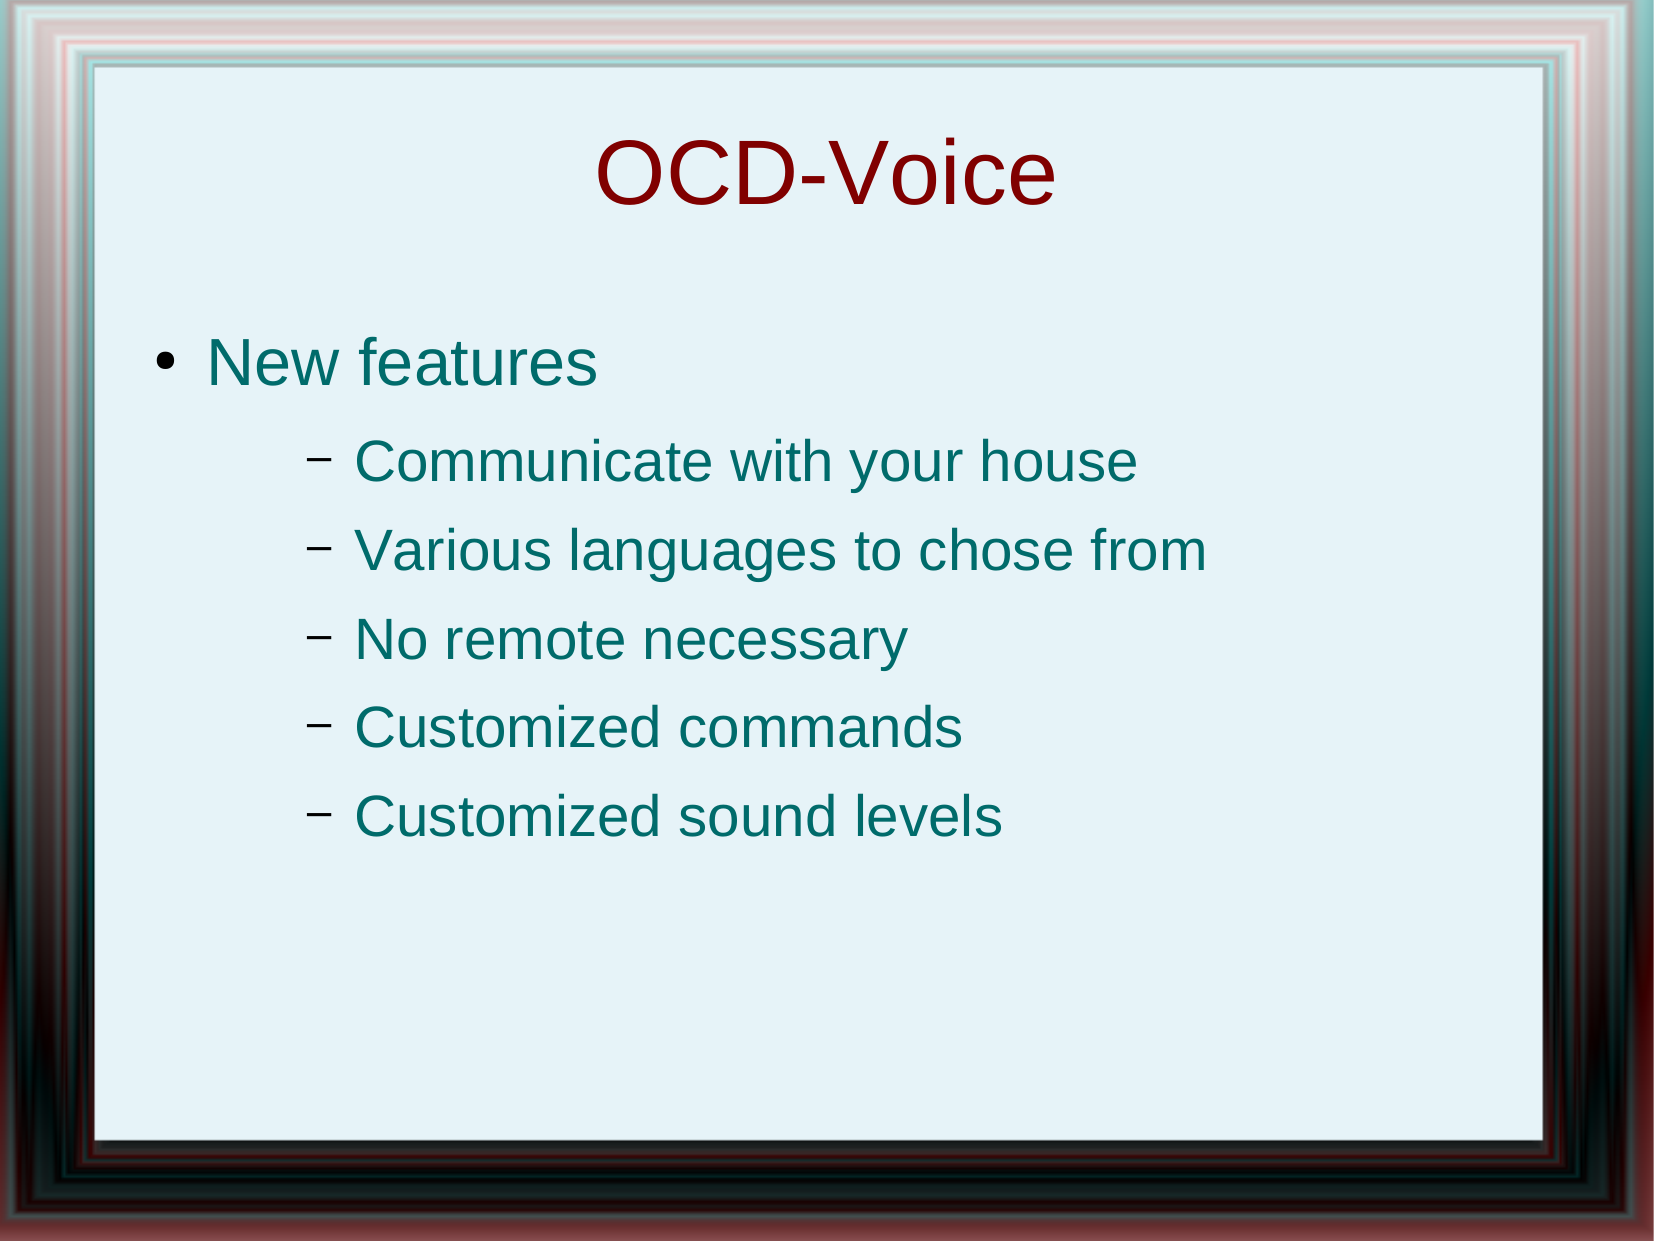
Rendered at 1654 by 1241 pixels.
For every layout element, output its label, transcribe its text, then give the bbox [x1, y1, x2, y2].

list New features Communicate with your house Various languages to chose from No remote necessary Customized commands Customized sound levels [118, 324, 1506, 945]
title OCD-Voice [118, 88, 1536, 257]
picture [0, 0, 1654, 1241]
